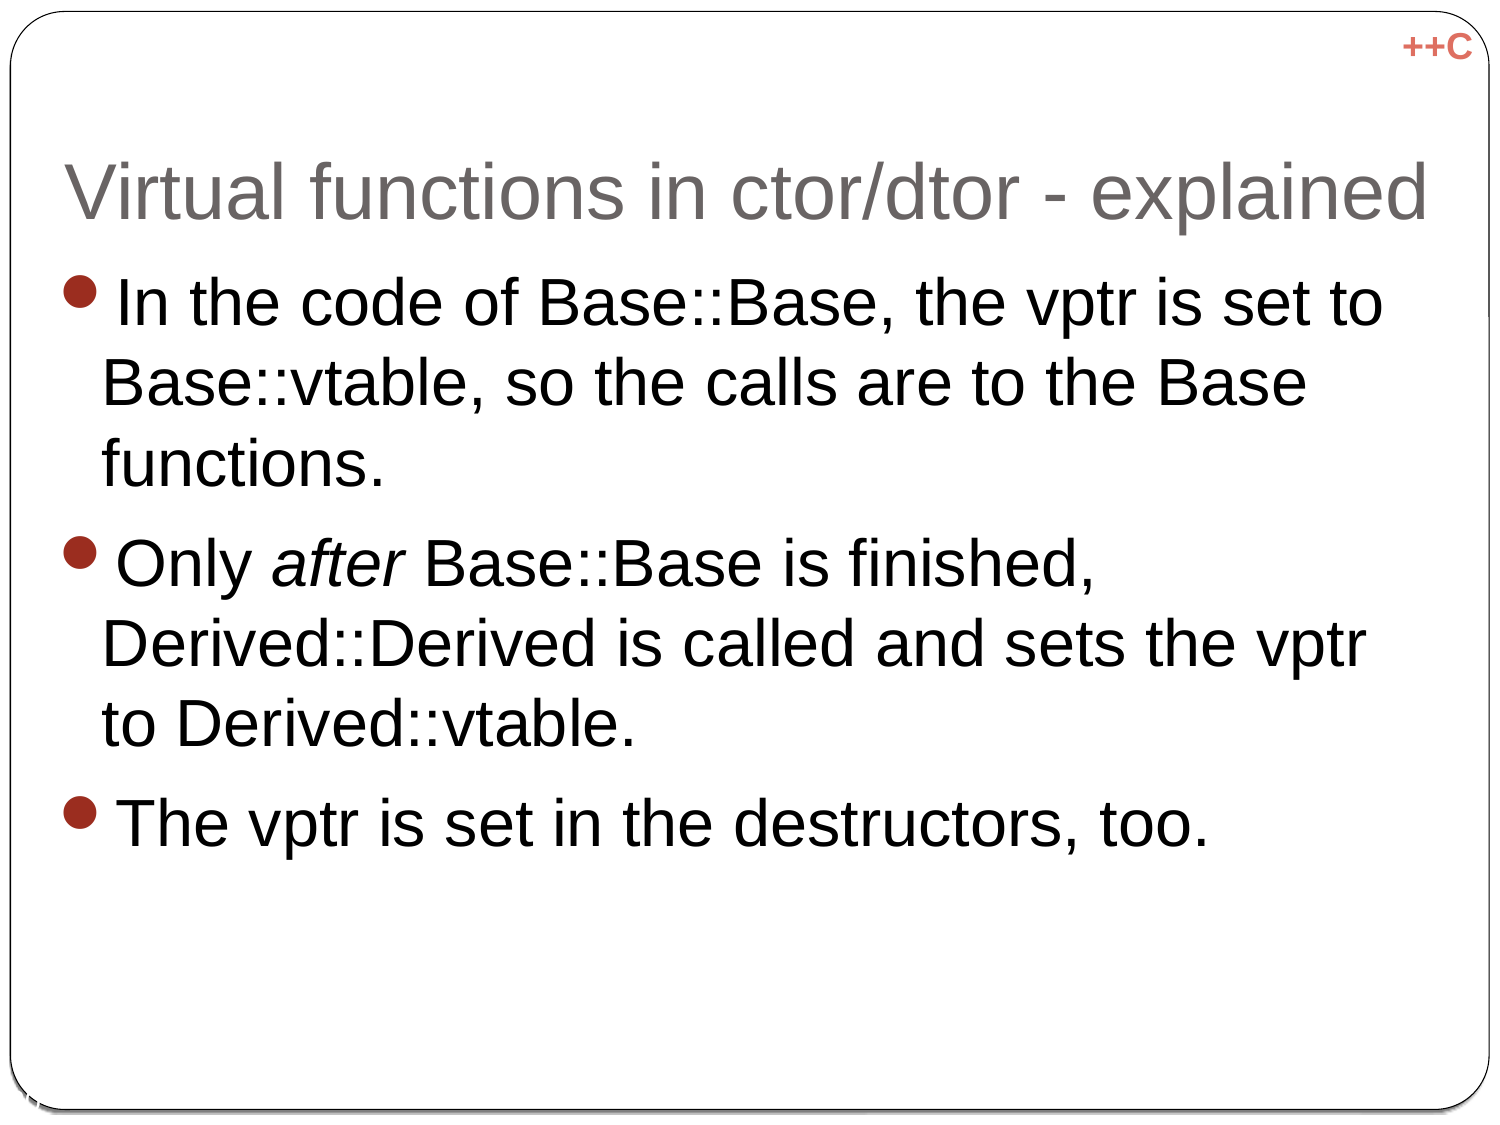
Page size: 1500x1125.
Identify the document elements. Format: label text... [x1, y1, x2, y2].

title Virtual functions in ctor/dtor - explained [50, 45, 1450, 250]
slide_number 22 [0, 1074, 44, 1125]
text_box In the code of Base::Base, the vptr is set to Base::vtable, so the calls are to the Base functions. Only after Base::Base is finished, Derived::Derived is called and sets the vptr to Derived::vtable. The vptr is set in the destructors, too. [44, 251, 1445, 1125]
